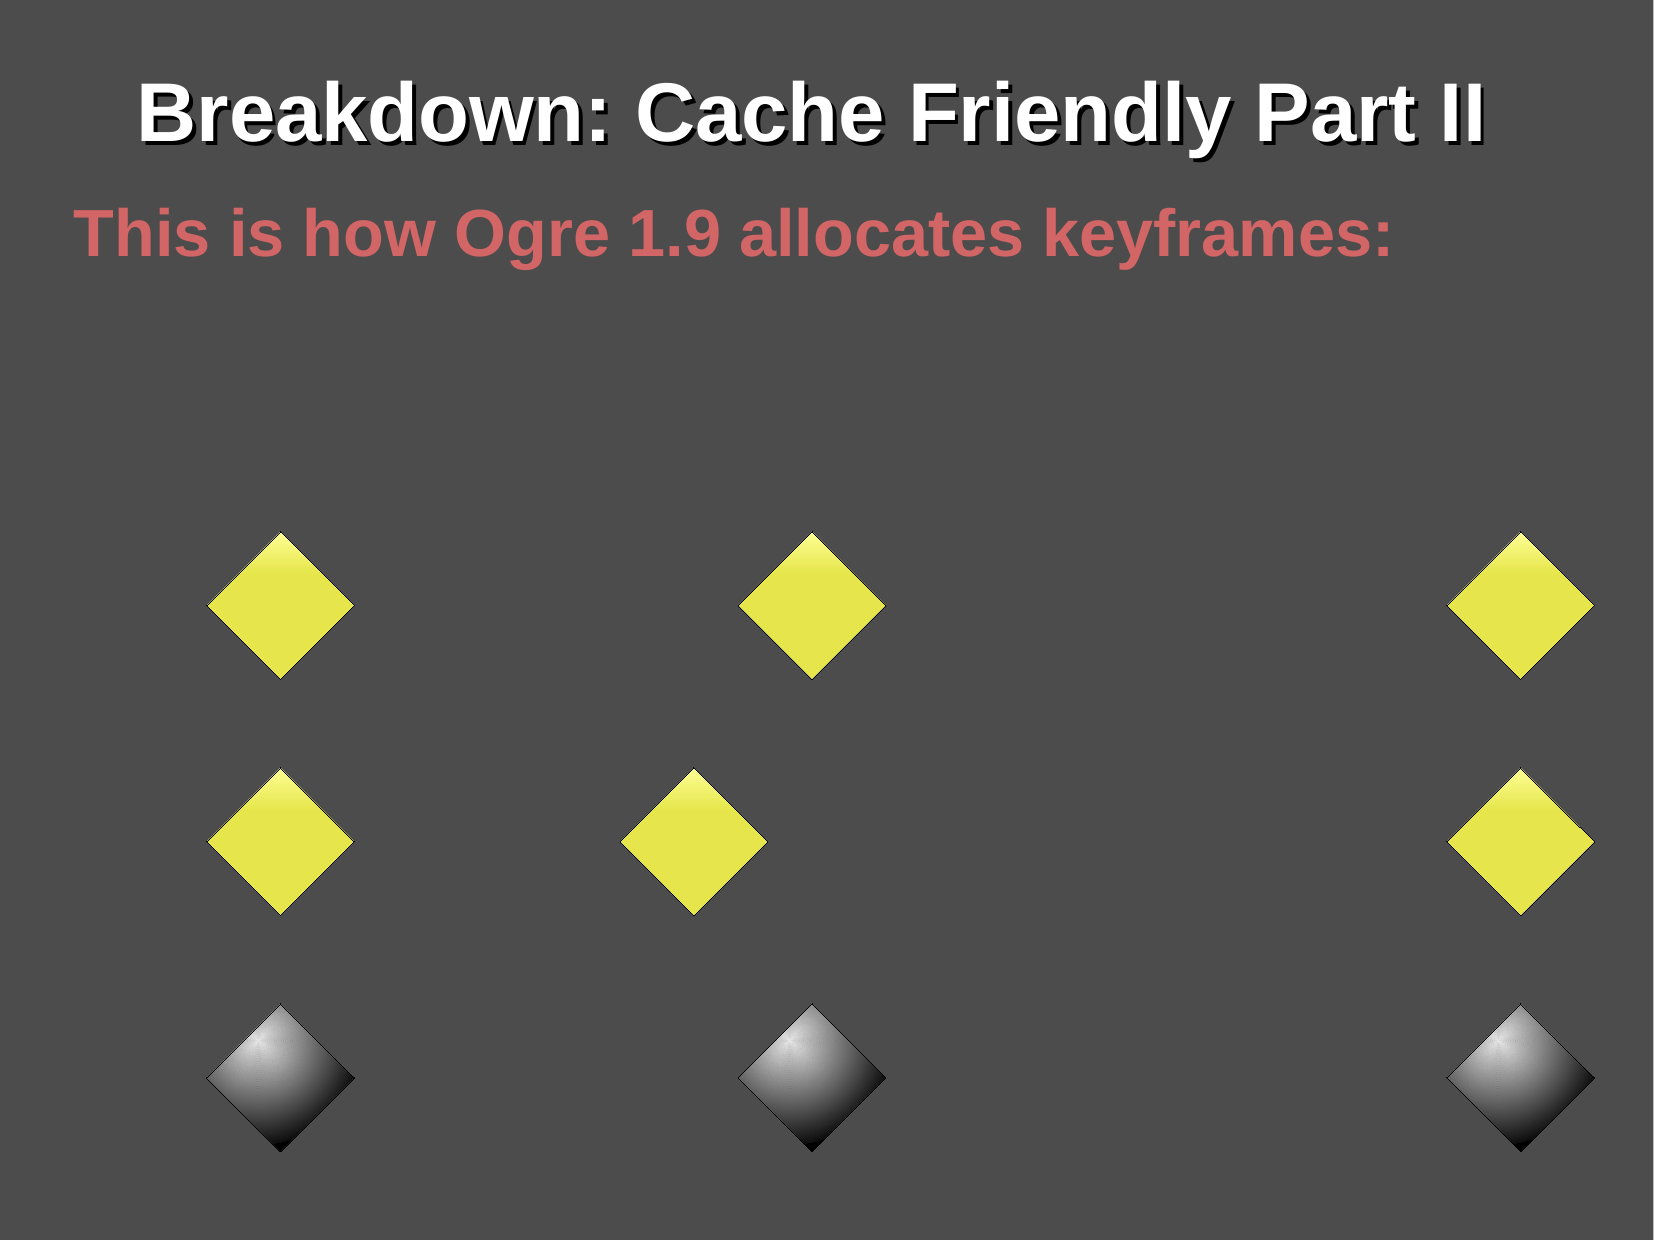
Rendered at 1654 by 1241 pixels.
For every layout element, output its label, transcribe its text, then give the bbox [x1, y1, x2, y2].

text_box [1446, 531, 1595, 680]
text_box [620, 767, 768, 916]
text_box [206, 531, 355, 680]
text_box [206, 1003, 355, 1152]
text_box [1446, 1003, 1595, 1152]
text_box [1446, 767, 1595, 916]
text_box [738, 531, 886, 680]
text_box [738, 1003, 886, 1152]
text_box Breakdown: Cache Friendly Part II [88, 59, 1536, 168]
text_box [206, 767, 355, 916]
text_box This is how Ogre 1.9 allocates keyframes: [59, 188, 1565, 279]
